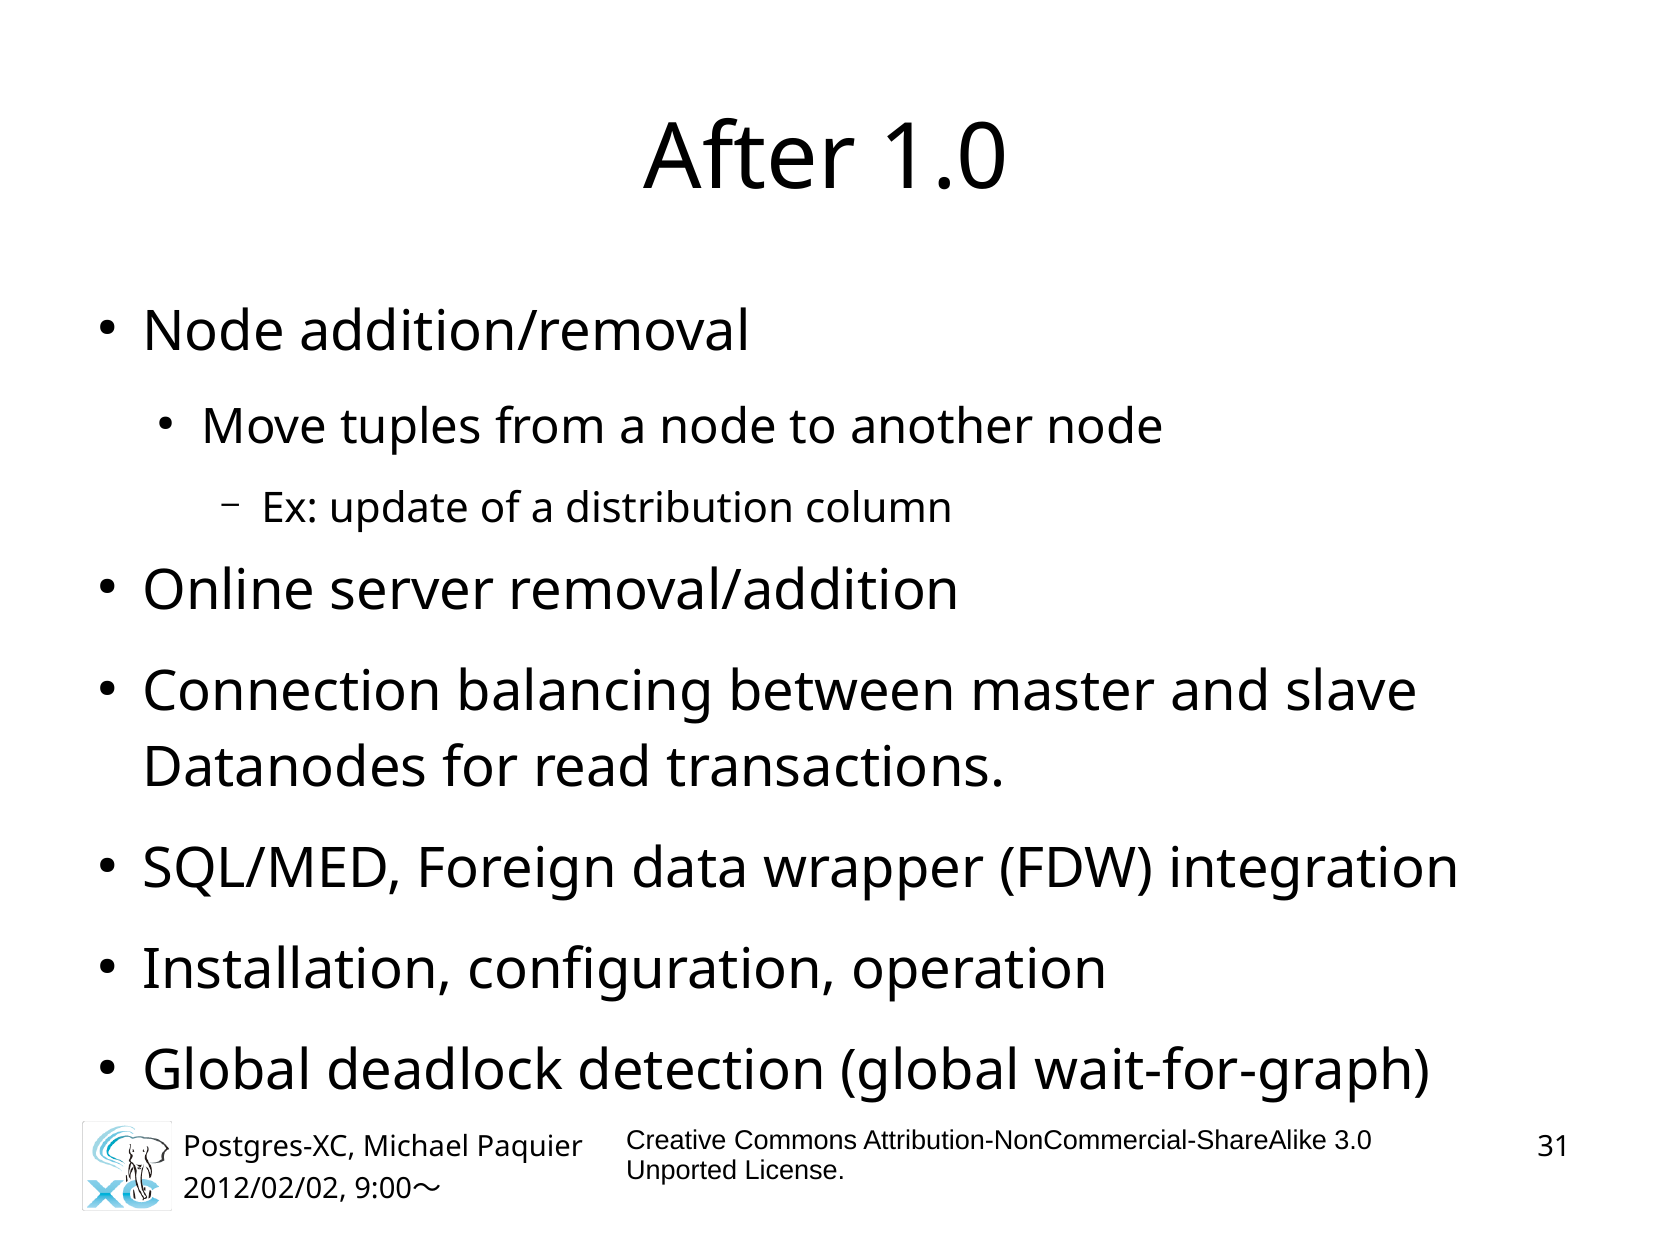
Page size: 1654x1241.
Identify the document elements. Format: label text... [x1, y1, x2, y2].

list Node addition/removal Move tuples from a node to another node Ex: update of a distribution column Online server removal/addition Connection balancing between master and slave Datanodes for read transactions. SQL/MED, Foreign data wrapper (FDW) integration Installation, configuration, operation Global deadlock detection (global wait-for-graph) [82, 290, 1571, 1109]
picture [82, 1121, 172, 1211]
title After 1.0 [82, 49, 1571, 257]
